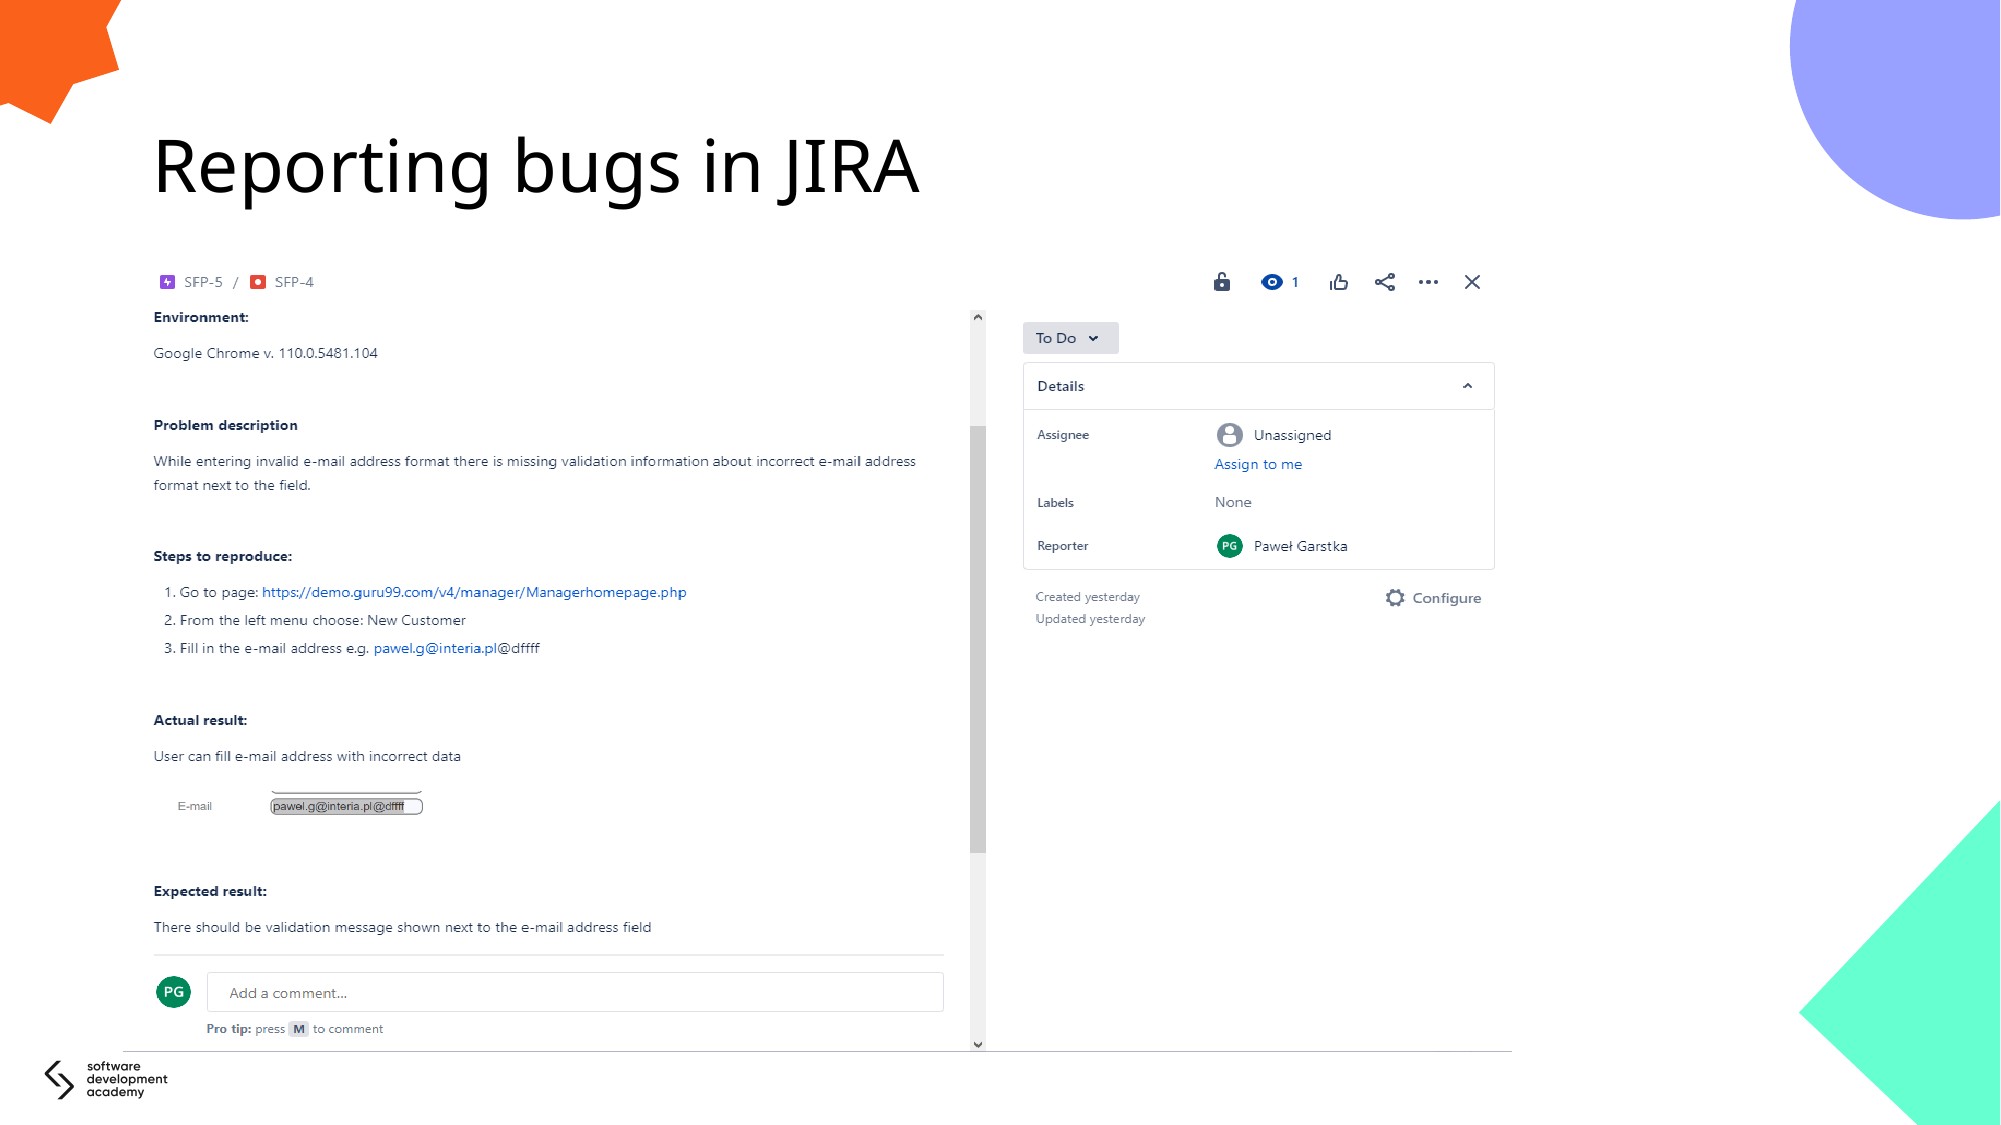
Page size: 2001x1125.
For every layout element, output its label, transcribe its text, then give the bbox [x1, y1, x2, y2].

picture [19, 242, 1512, 1125]
title Reporting bugs in JIRA [137, 59, 1771, 278]
